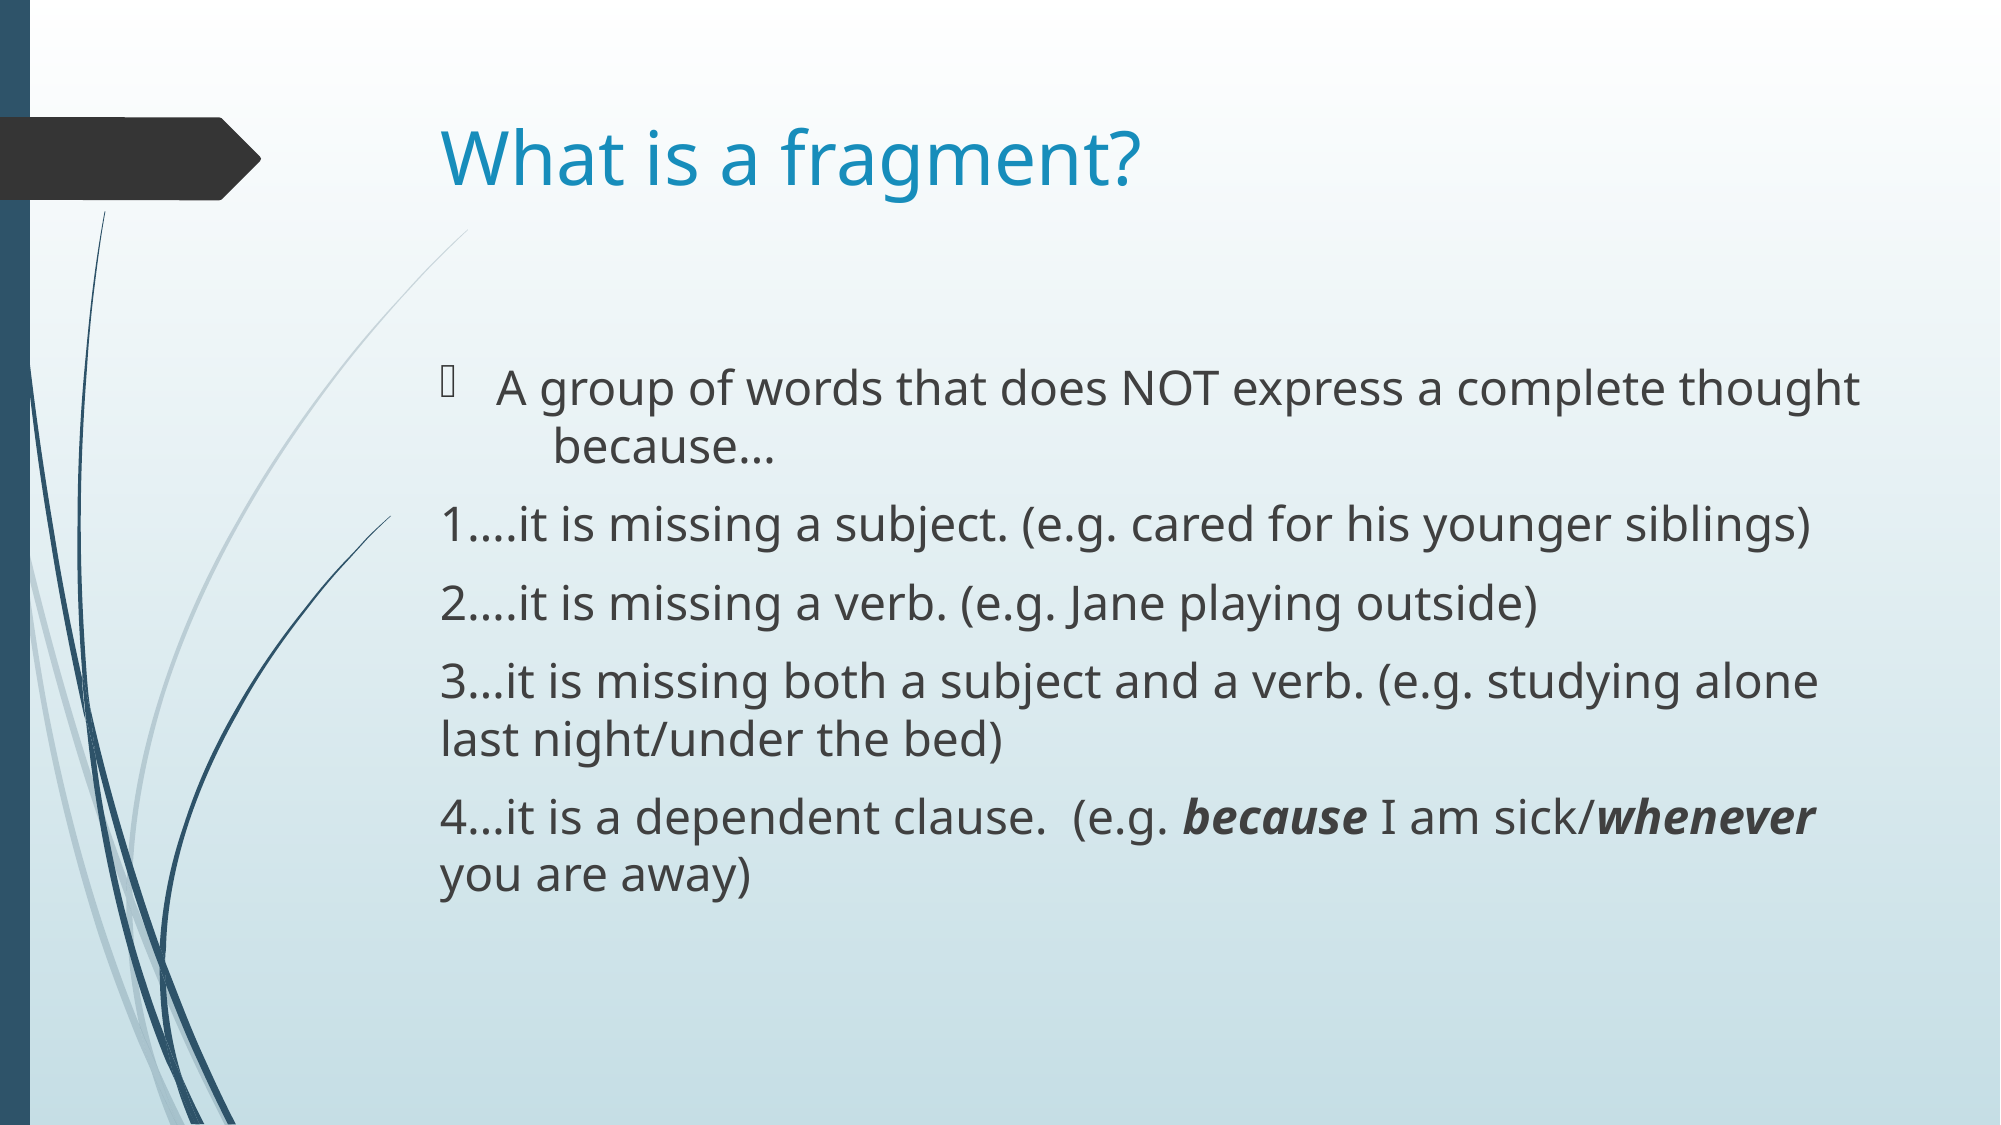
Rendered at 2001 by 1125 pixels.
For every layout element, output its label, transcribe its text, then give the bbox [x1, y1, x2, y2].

list A group of words that does NOT express a complete thought because… 1….it is missing a subject. (e.g. cared for his younger siblings) 2….it is missing a verb. (e.g. Jane playing outside) 3…it is missing both a subject and a verb. (e.g. studying alone last night/under the bed) 4…it is a dependent clause. (e.g. because I am sick/whenever you are away) [424, 350, 1888, 970]
title What is a fragment? [425, 102, 1888, 313]
